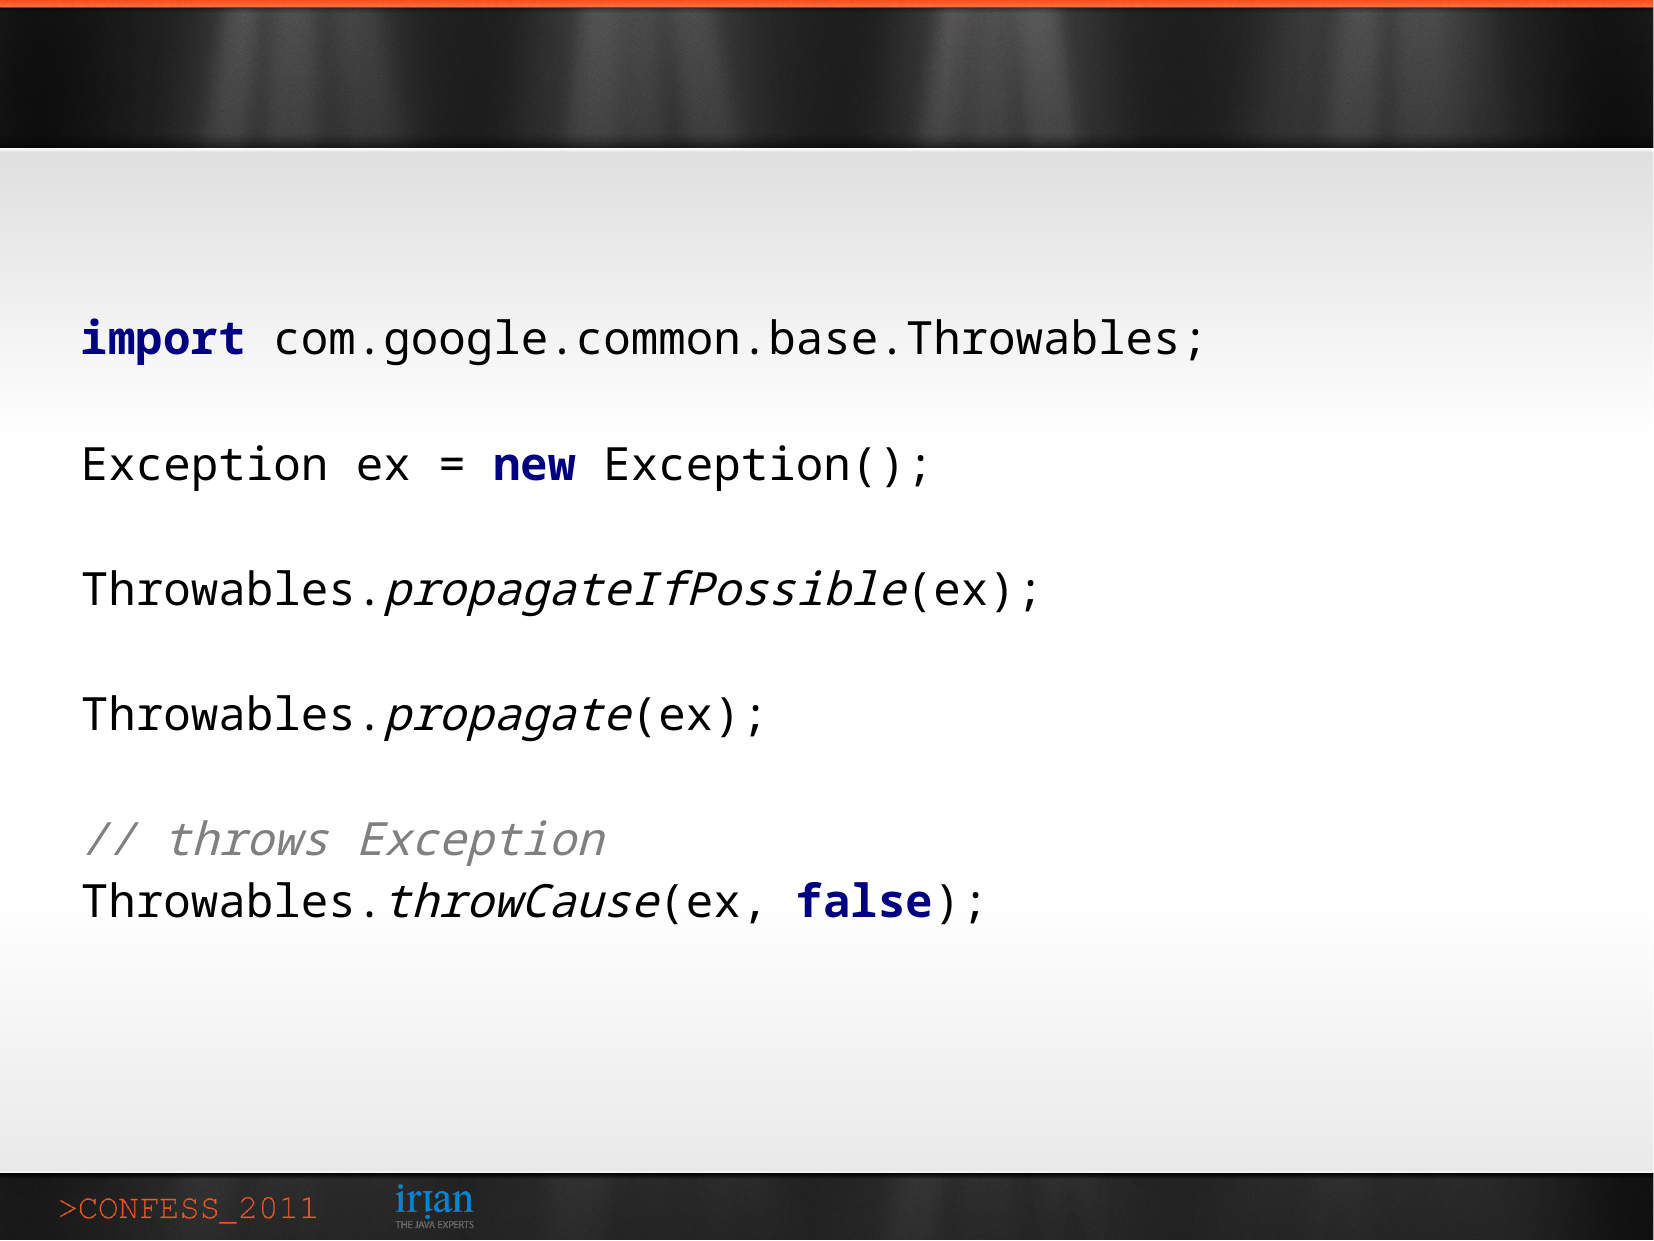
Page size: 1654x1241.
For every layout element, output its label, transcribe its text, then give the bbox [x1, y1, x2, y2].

picture [0, 0, 1654, 1240]
text_box import com.google.common.base.Throwables; Exception ex = new Exception(); Throwables.propagateIfPossible(ex); Throwables.propagate(ex); // throws Exception Throwables.throwCause(ex, false); [80, 305, 1654, 1125]
